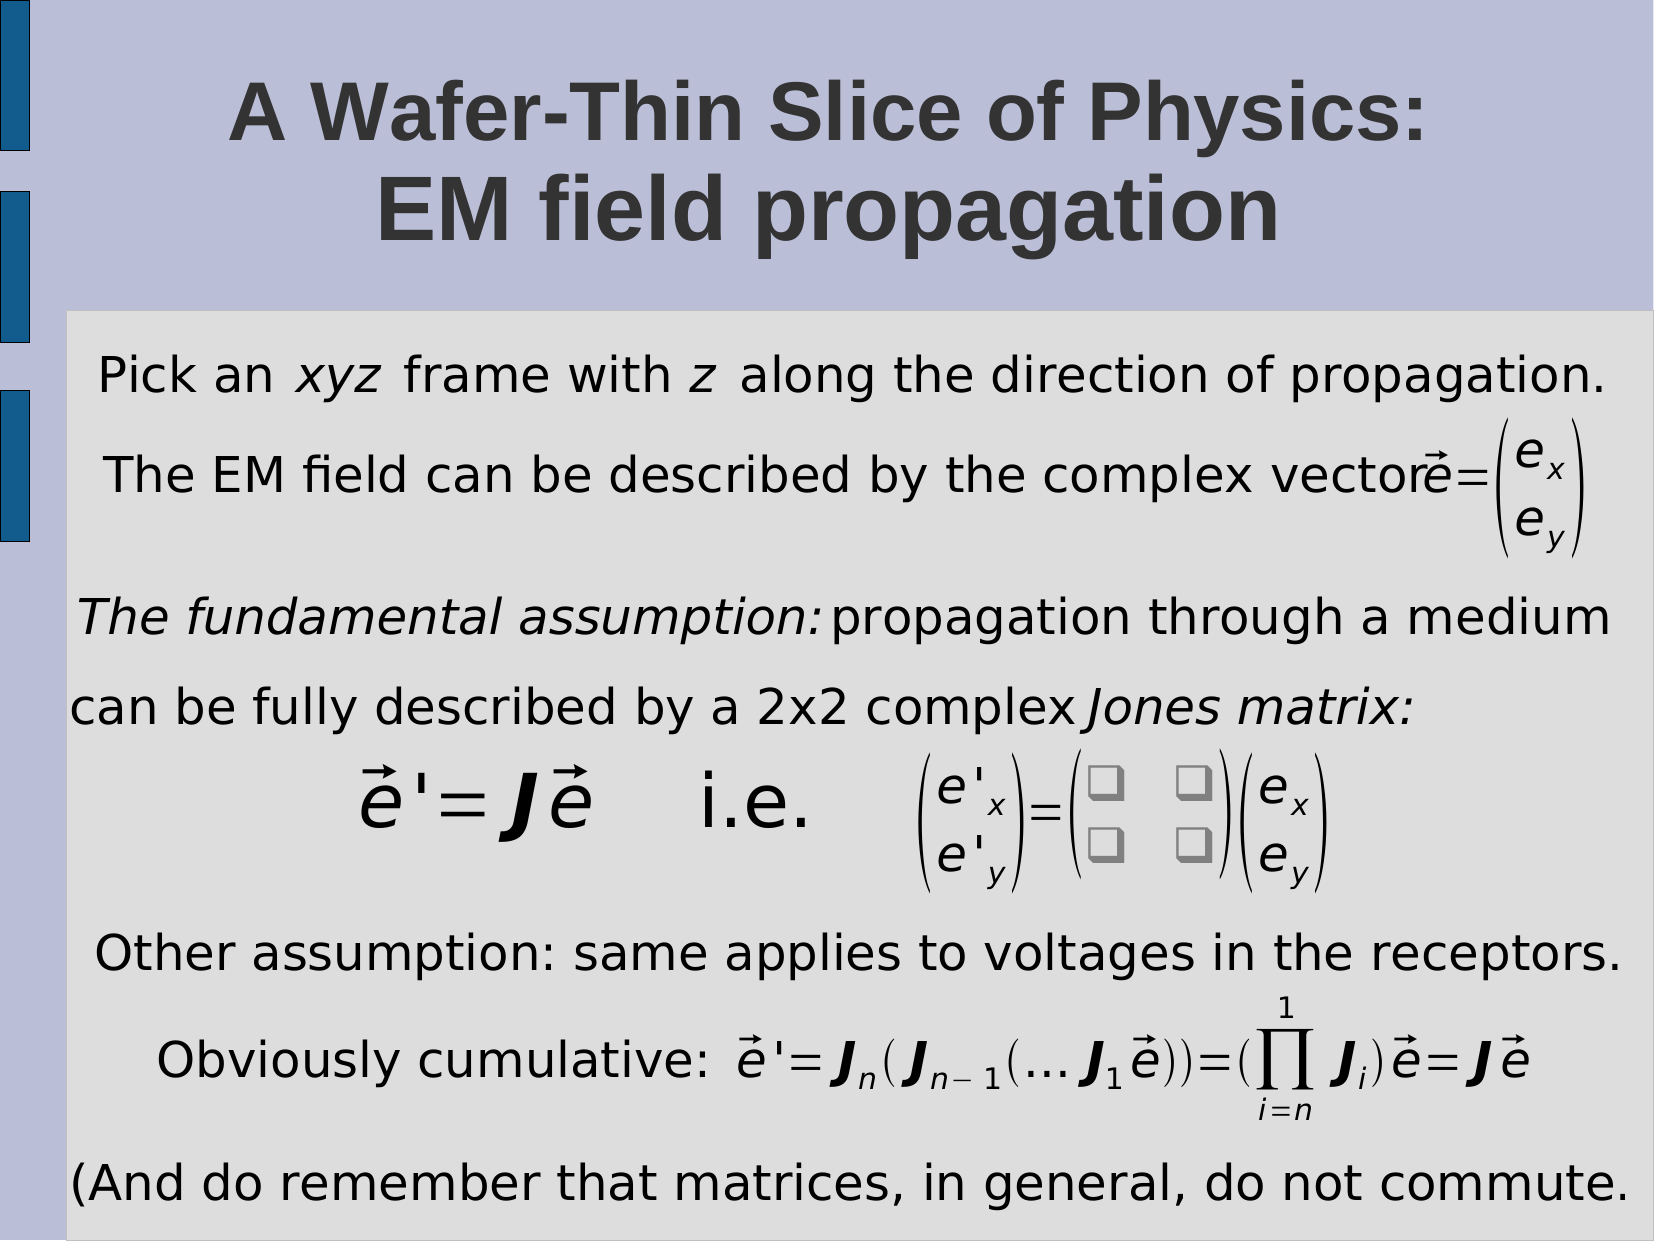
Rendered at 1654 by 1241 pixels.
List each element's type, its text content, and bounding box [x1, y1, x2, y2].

title A Wafer-Thin Slice of Physics: EM field propagation [123, 59, 1536, 267]
chart [62, 324, 1625, 1218]
text_box <number> [0, 15, 193, 89]
